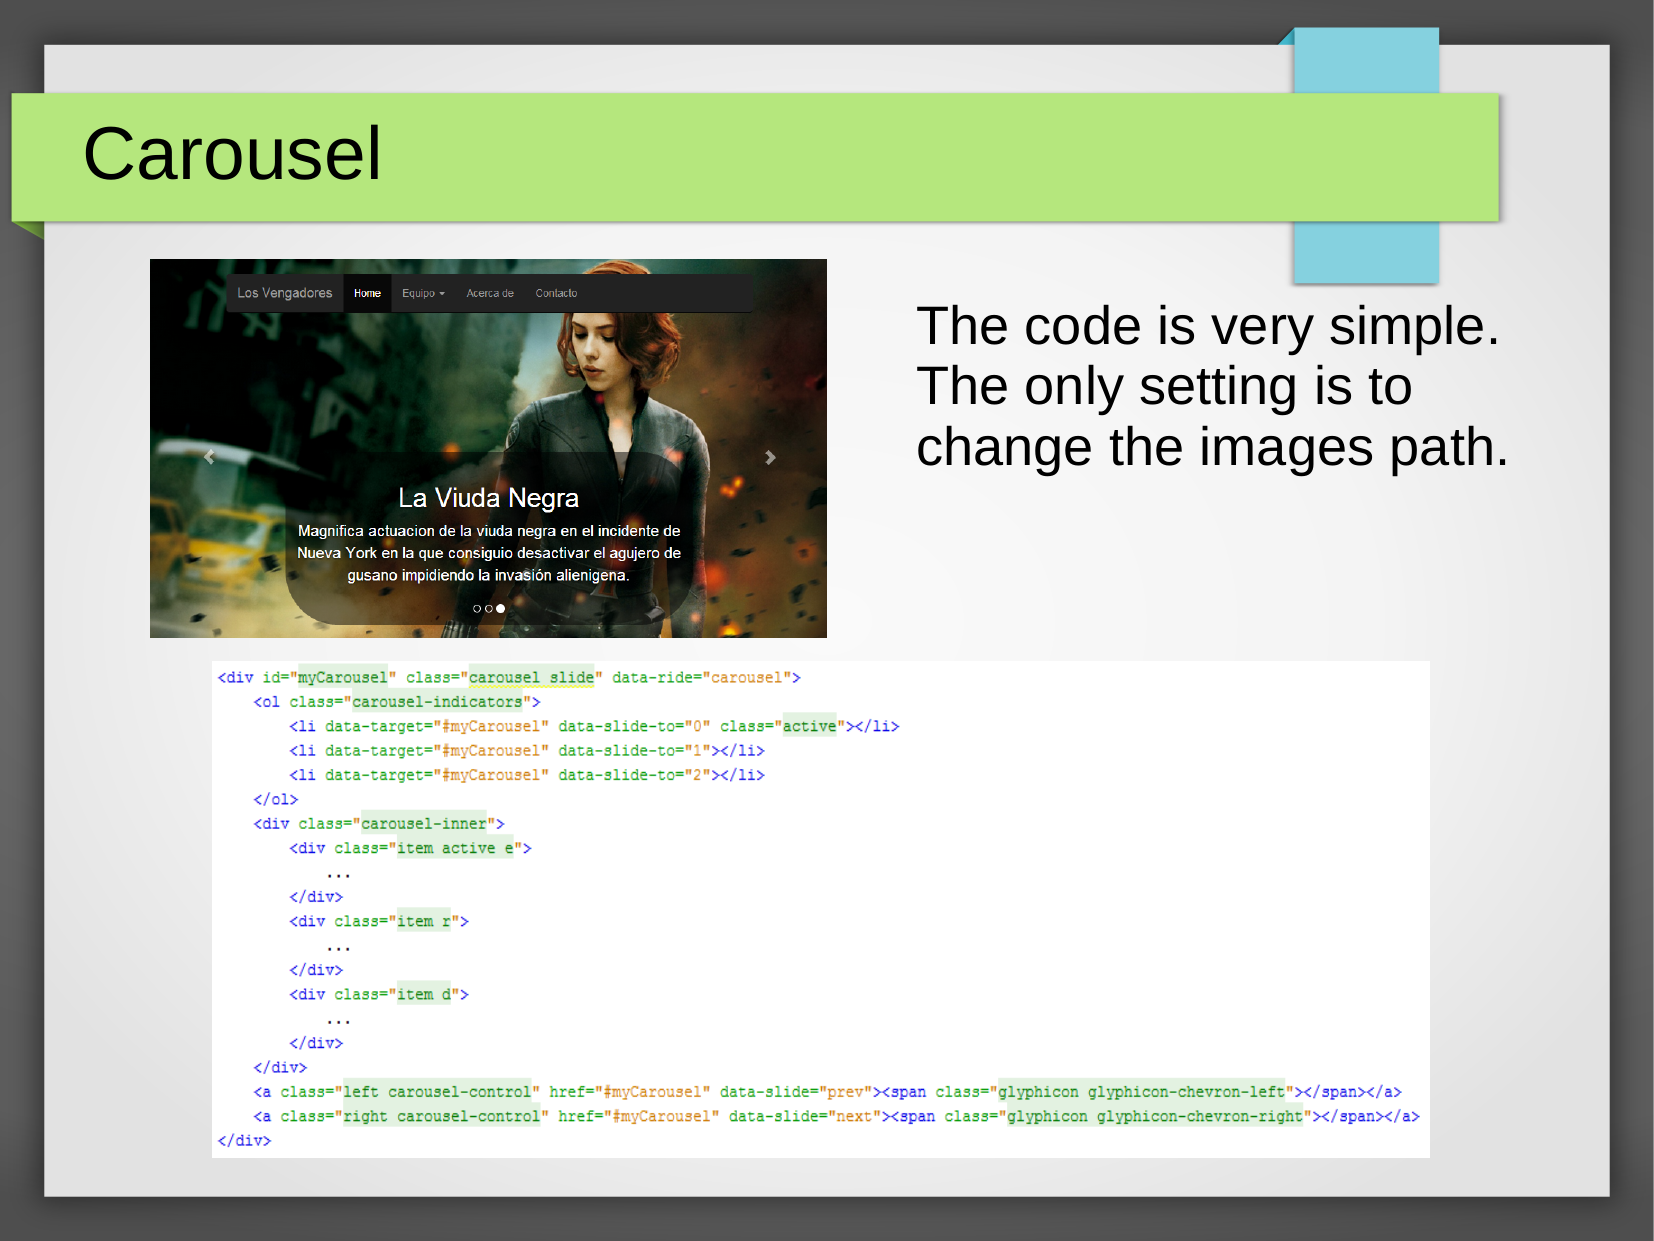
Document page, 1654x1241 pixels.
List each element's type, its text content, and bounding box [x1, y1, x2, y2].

title Carousel [82, 94, 1264, 213]
list The code is very simple. The only setting is to change the images path. [845, 295, 1572, 639]
picture [0, 0, 1654, 1241]
